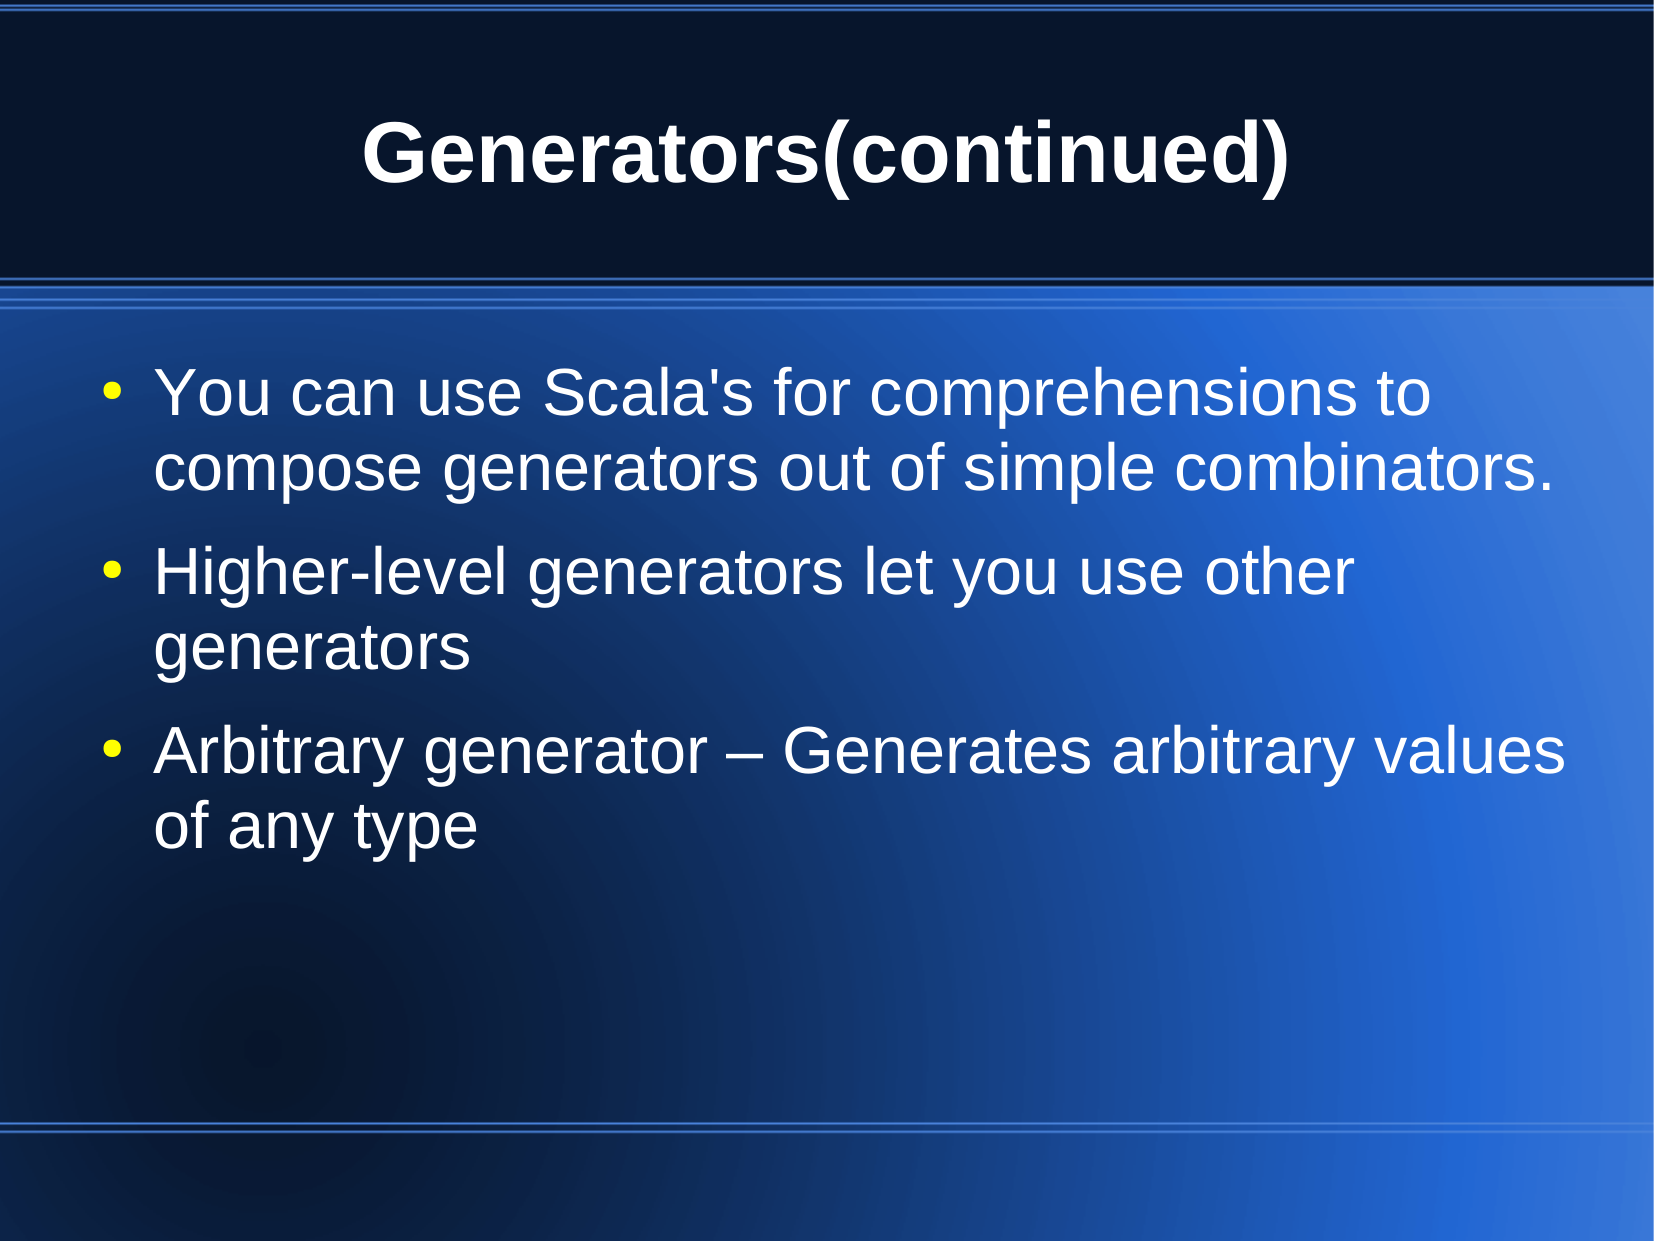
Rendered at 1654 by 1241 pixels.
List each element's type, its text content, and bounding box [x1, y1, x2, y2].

picture [0, 0, 1654, 1241]
title Generators(continued) [82, 49, 1571, 257]
list You can use Scala's for comprehensions to compose generators out of simple combinators. Higher-level generators let you use other generators Arbitrary generator – Generates arbitrary values of any type [82, 355, 1571, 1058]
